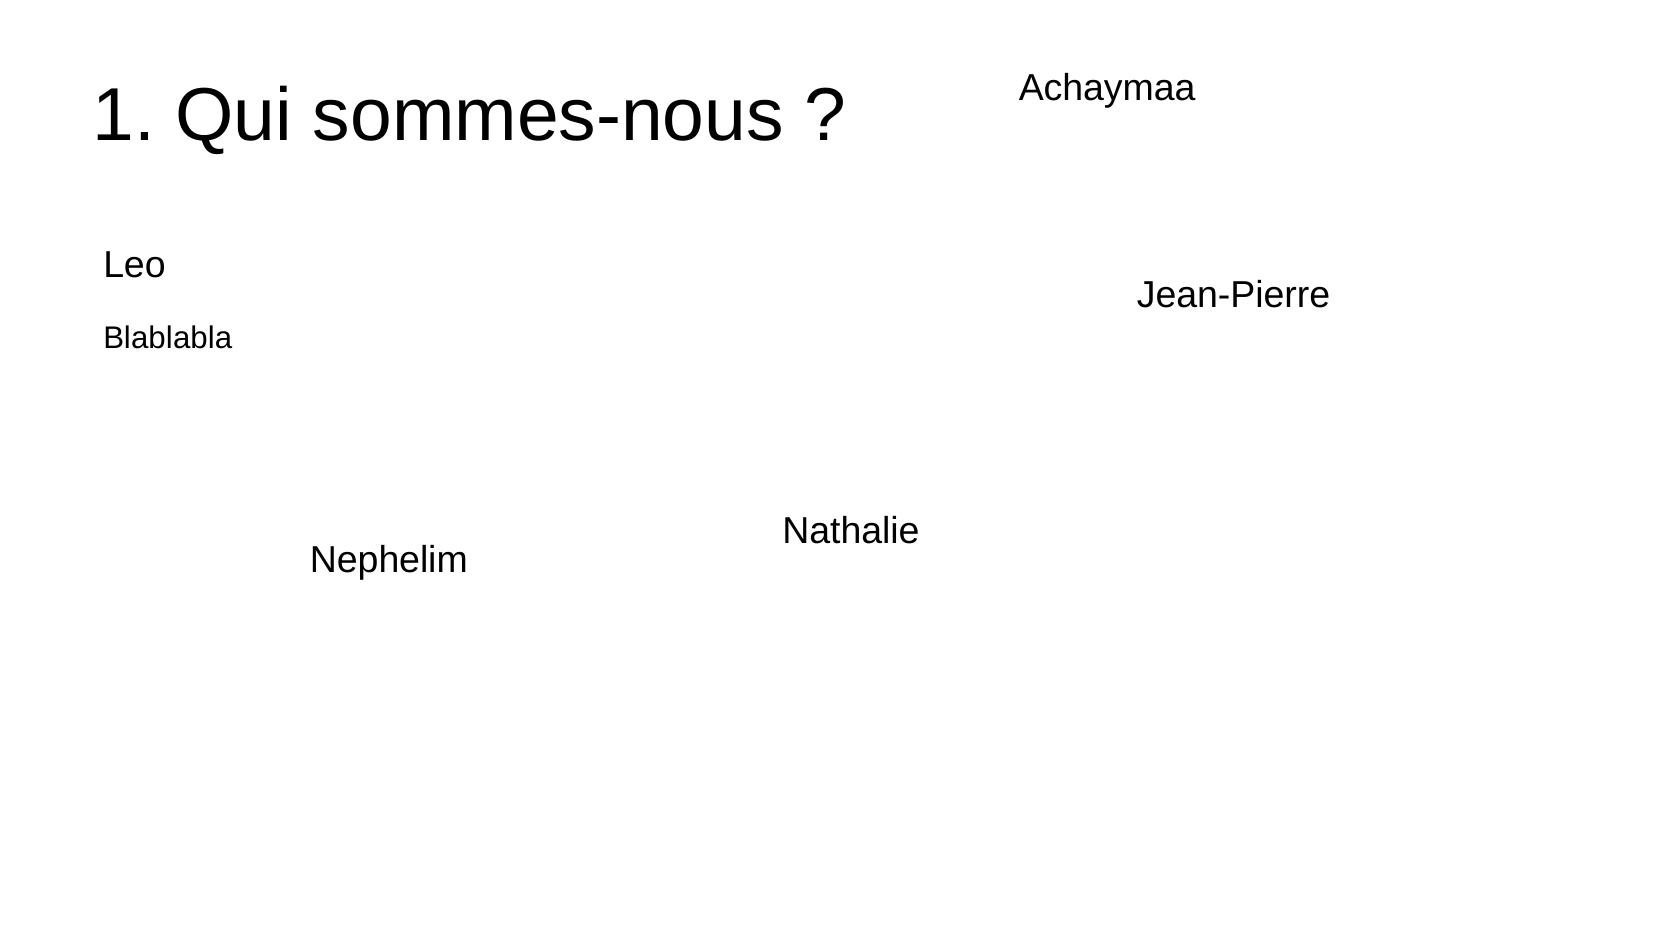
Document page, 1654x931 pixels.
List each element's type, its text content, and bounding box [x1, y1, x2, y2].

text_box Leo Blablabla [88, 236, 414, 443]
text_box Nephelim [295, 531, 532, 709]
title 1. Qui sommes-nous ? [82, 37, 857, 193]
text_box Nathalie [767, 501, 1093, 680]
text_box Achaymaa [1003, 59, 1565, 237]
text_box Jean-Pierre [1122, 265, 1447, 443]
